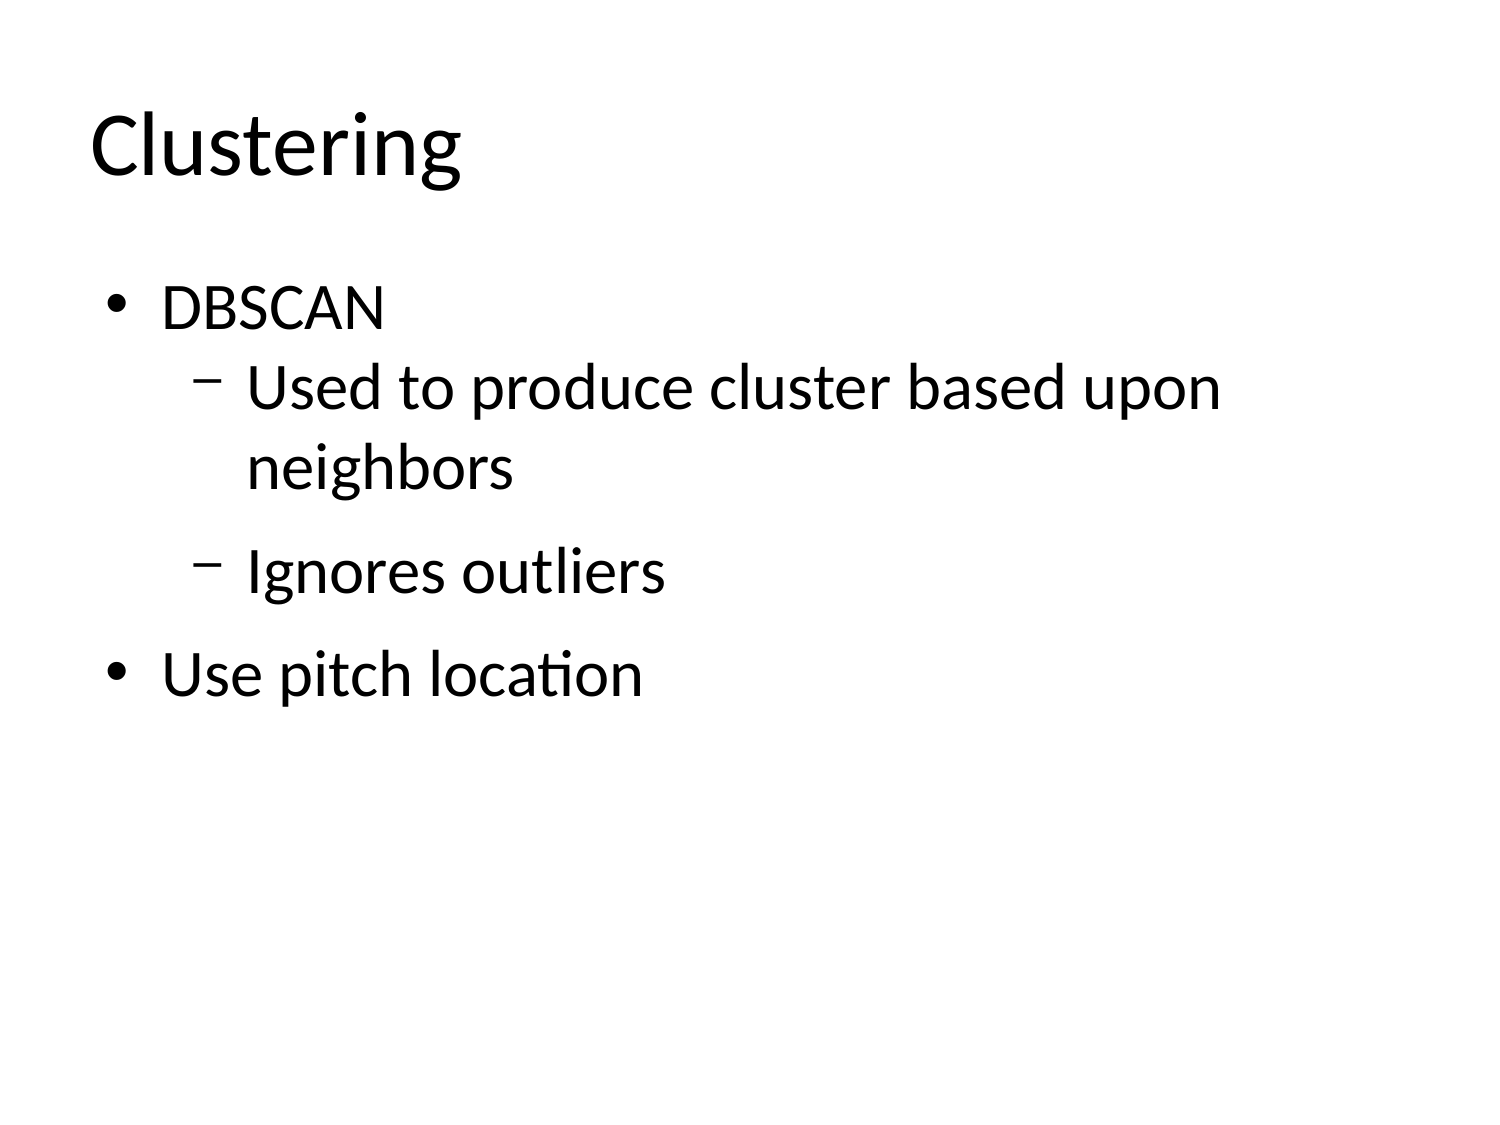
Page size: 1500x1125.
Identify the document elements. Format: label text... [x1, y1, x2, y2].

title Clustering [75, 45, 1425, 233]
list DBSCAN Used to produce cluster based upon neighbors Ignores outliers Use pitch location [90, 254, 1440, 998]
